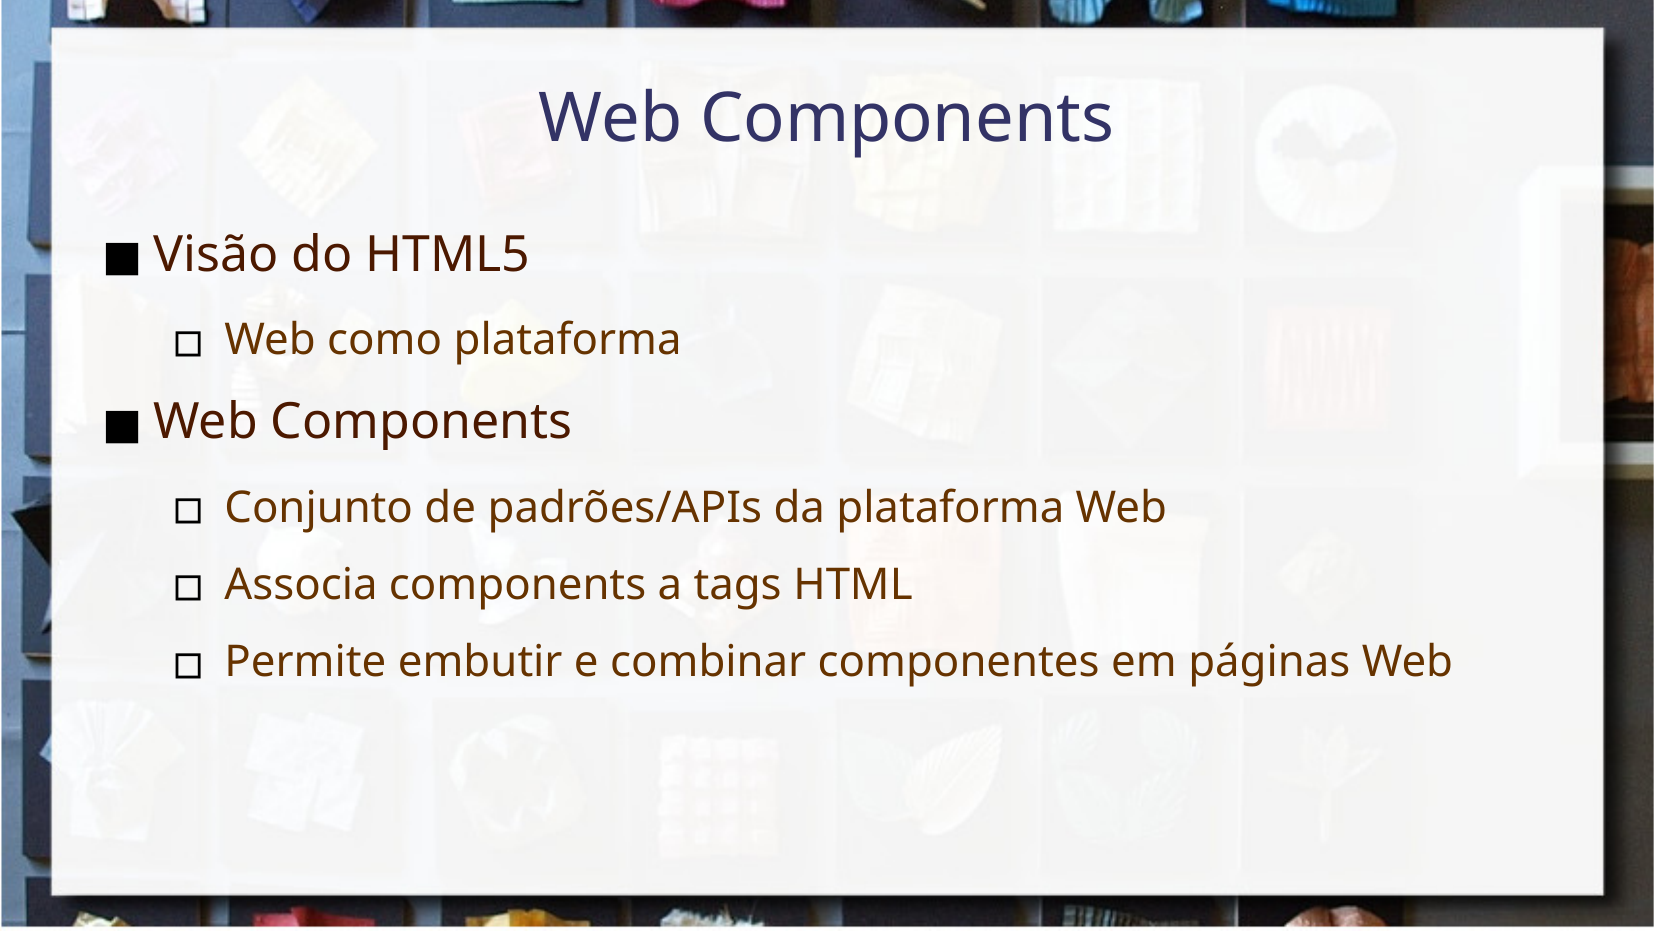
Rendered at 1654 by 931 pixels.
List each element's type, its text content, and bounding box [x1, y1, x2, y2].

list Visão do HTML5 Web como plataforma Web Components Conjunto de padrões/APIs da plataforma Web Associa components a tags HTML Permite embutir e combinar componentes em páginas Web [82, 217, 1571, 832]
picture [0, 0, 1654, 931]
title Web Components [82, 37, 1571, 193]
